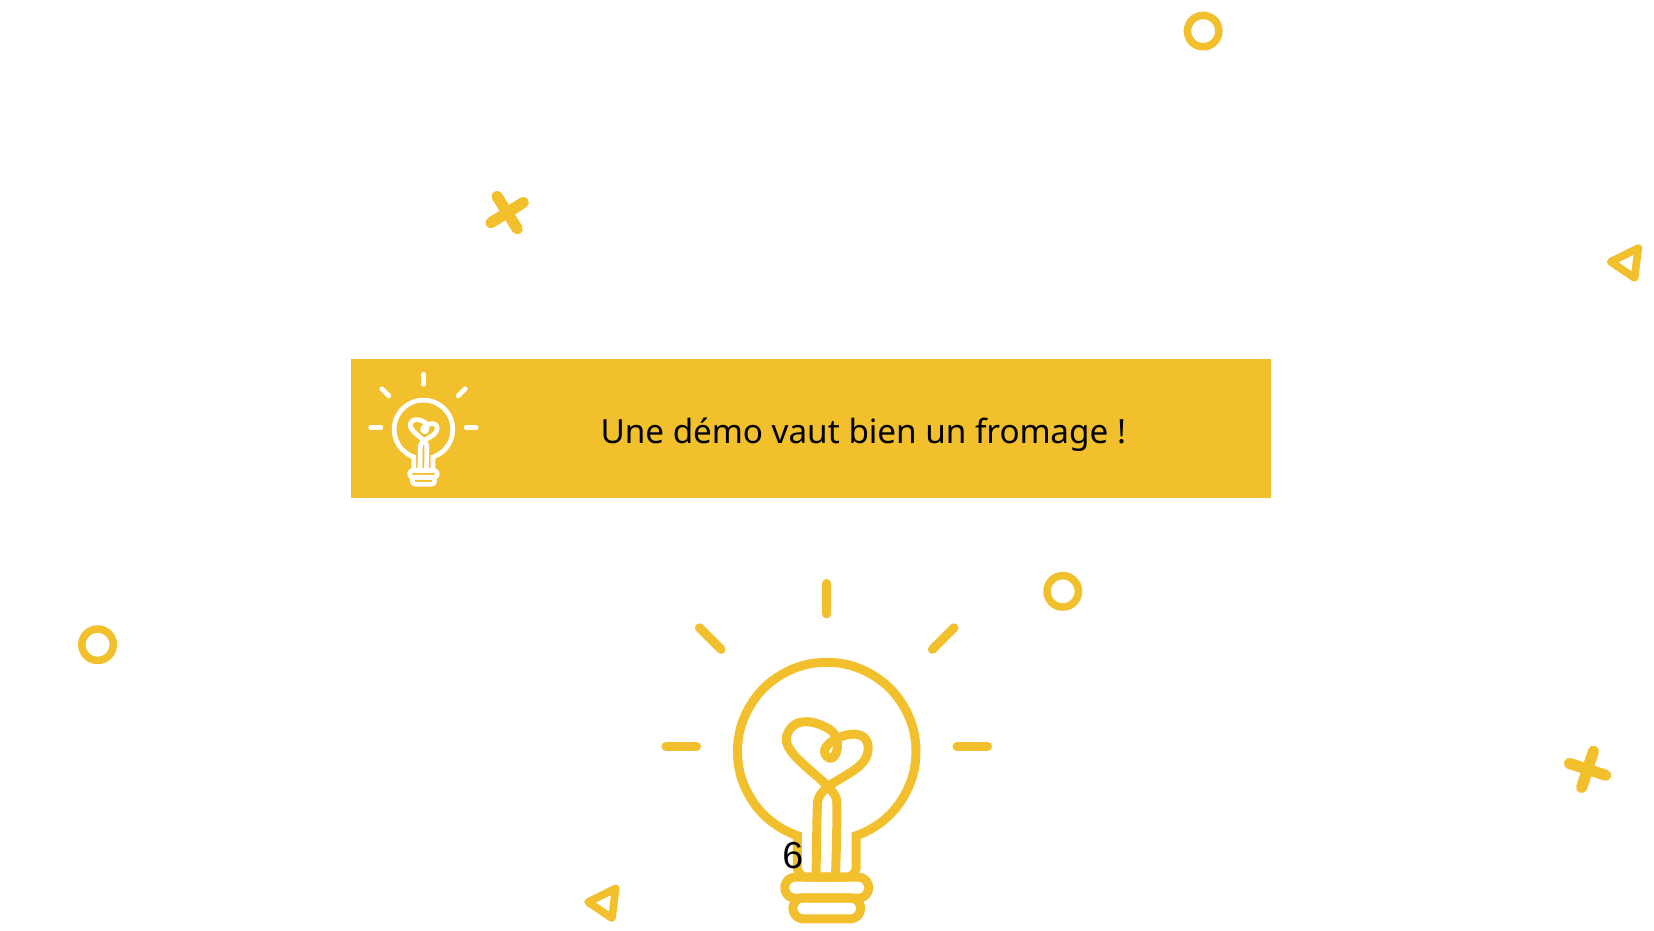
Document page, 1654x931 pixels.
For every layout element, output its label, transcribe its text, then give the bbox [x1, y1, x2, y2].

text_box <numéro> [767, 826, 1300, 884]
text_box Une démo vaut bien un fromage ! [487, 339, 1241, 523]
